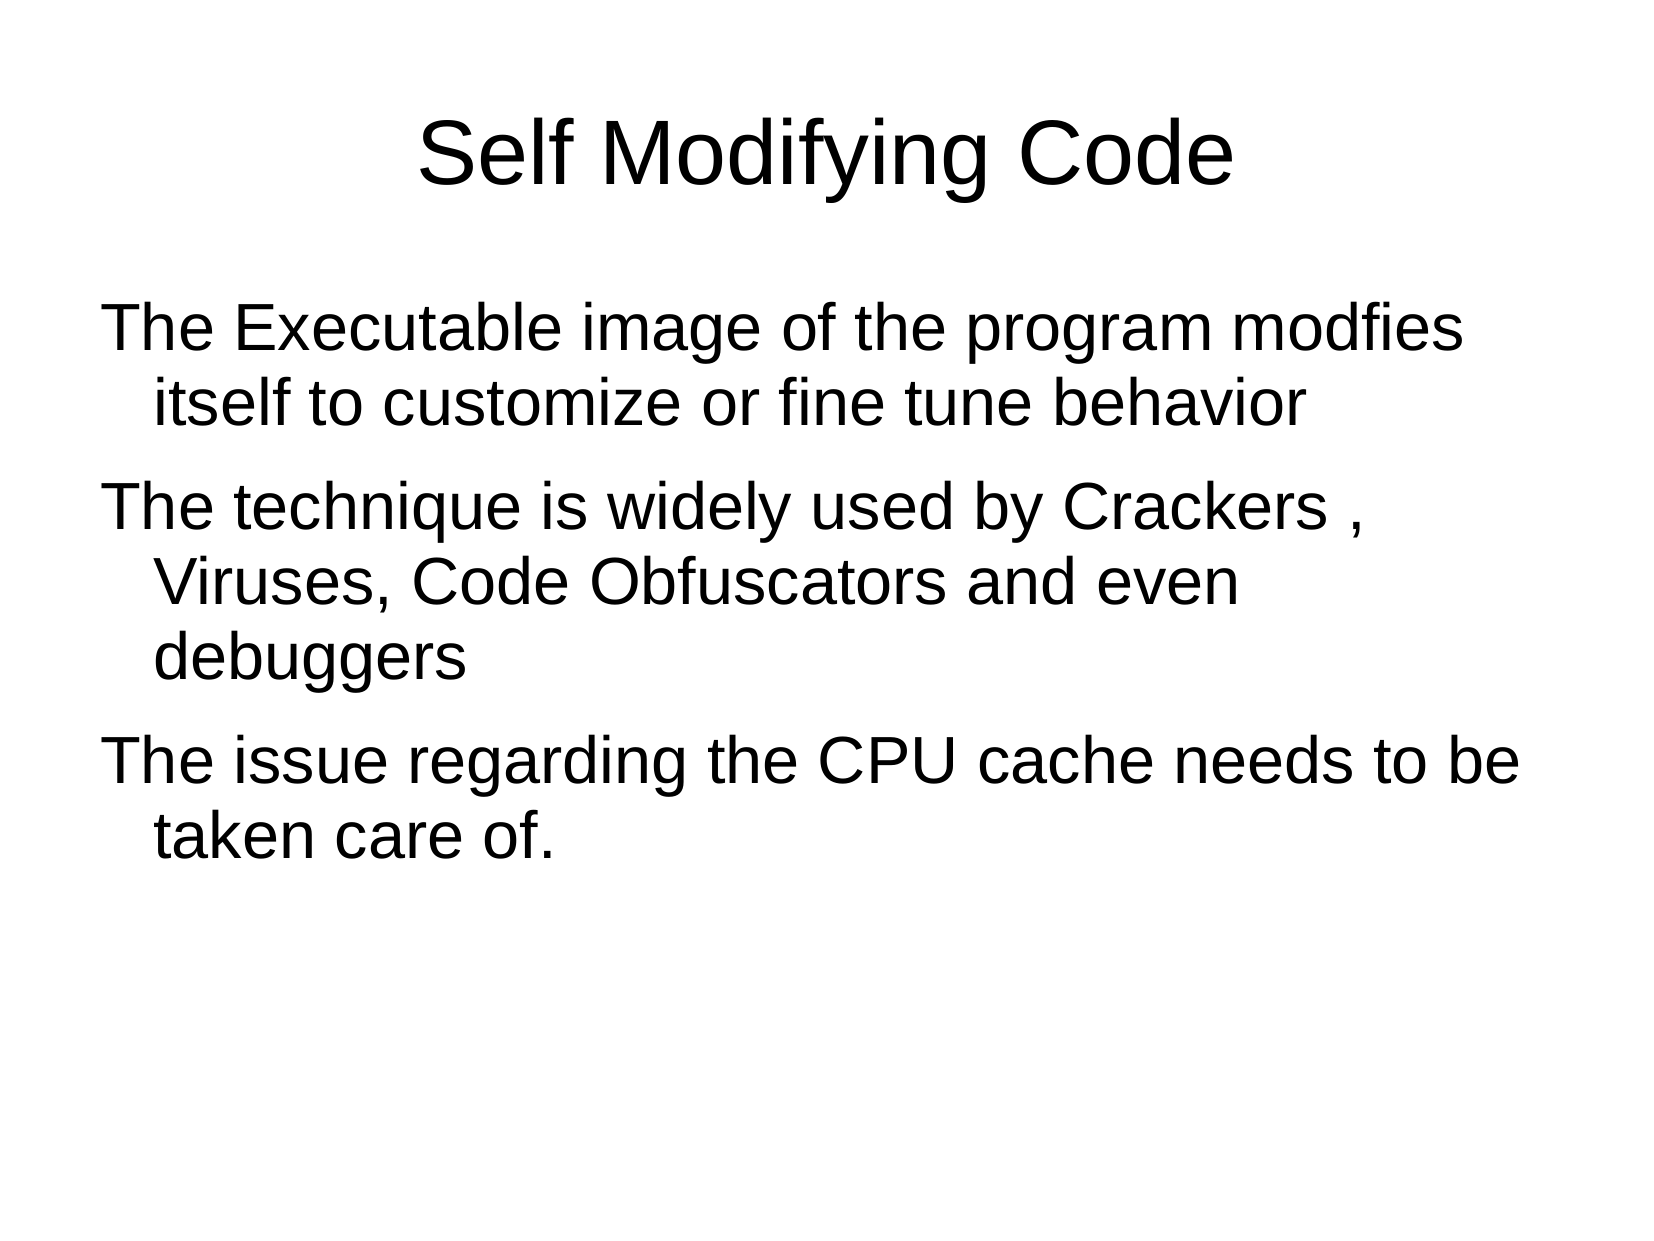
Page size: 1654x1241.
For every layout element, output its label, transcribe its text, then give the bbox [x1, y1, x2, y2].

list The Executable image of the program modfies itself to customize or fine tune behavior The technique is widely used by Crackers , Viruses, Code Obfuscators and even debuggers The issue regarding the CPU cache needs to be taken care of. [82, 290, 1571, 1094]
title Self Modifying Code [82, 49, 1571, 257]
